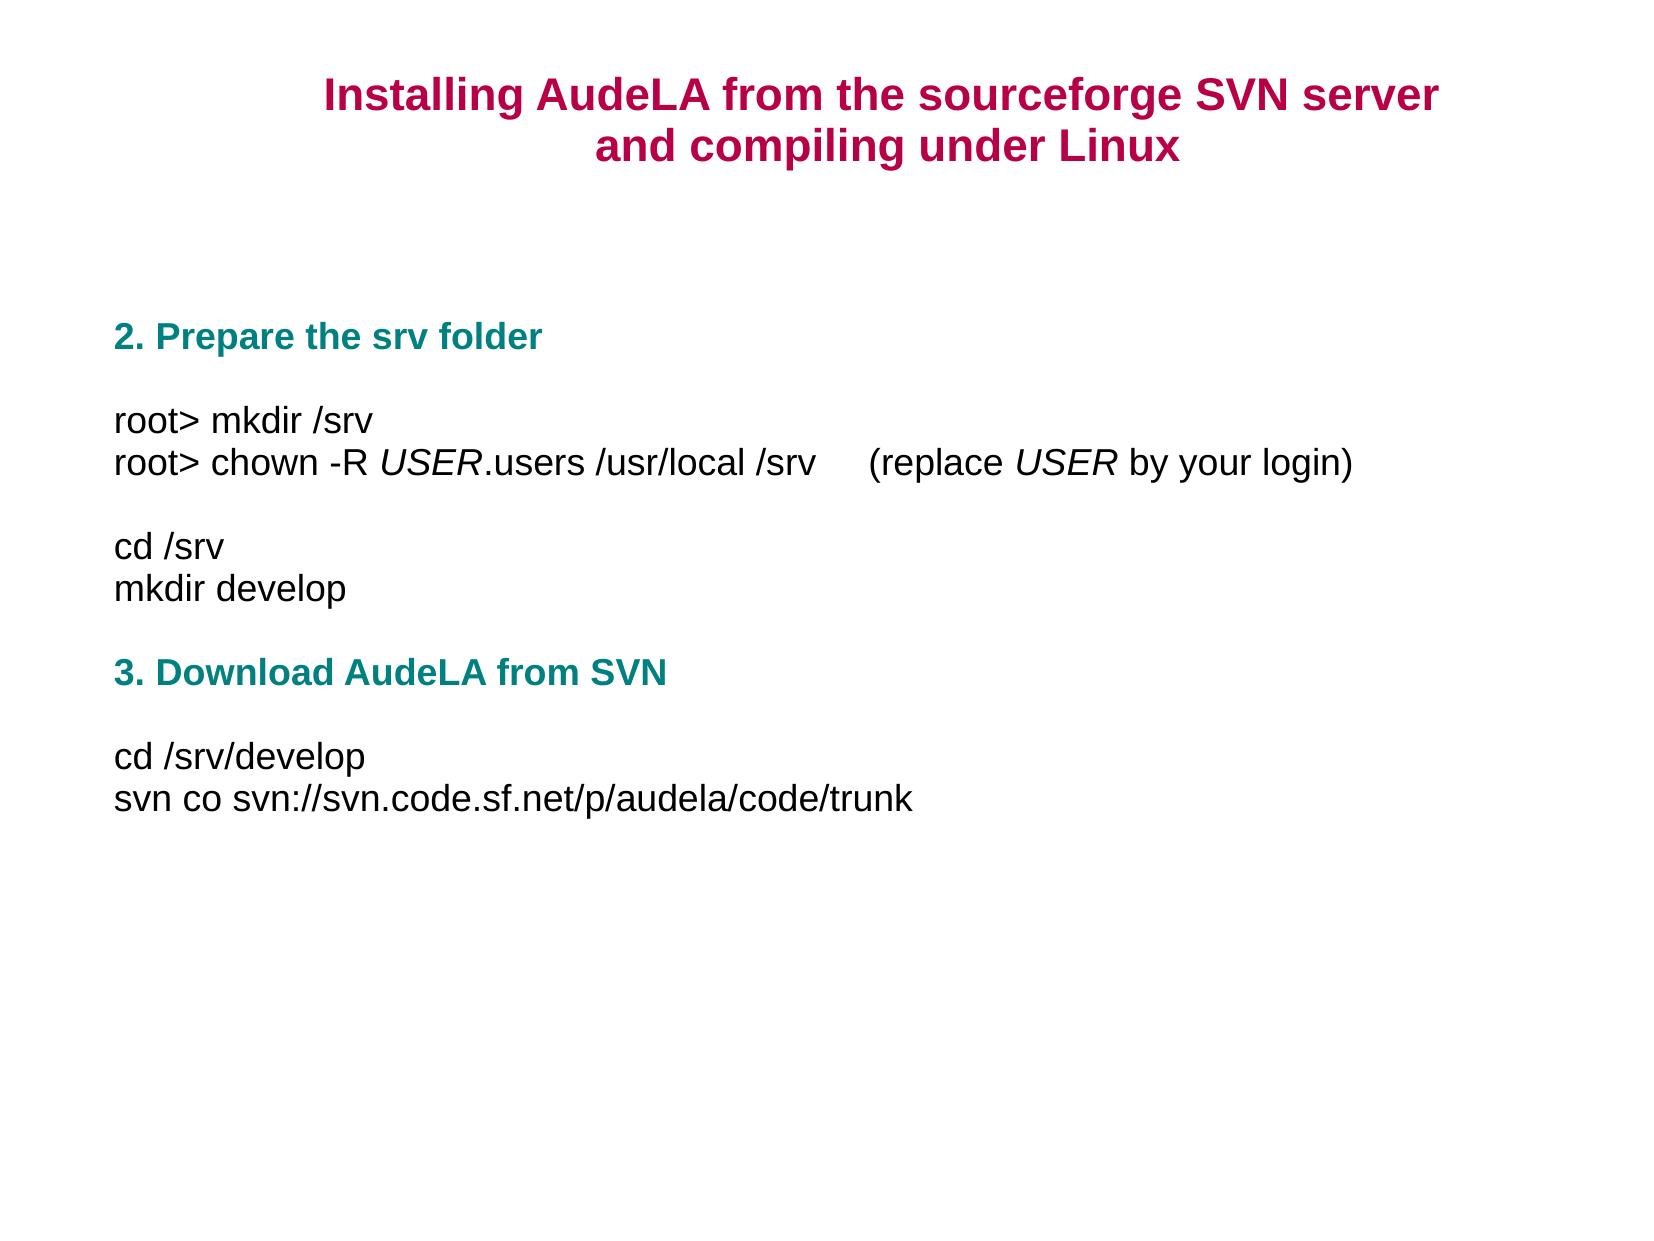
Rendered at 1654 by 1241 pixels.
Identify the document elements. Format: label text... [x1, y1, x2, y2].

text_box Installing AudeLA from the sourceforge SVN server and compiling under Linux [308, 61, 1468, 181]
text_box 2. Prepare the srv folder root> mkdir /srv root> chown -R USER.users /usr/local /srv (replace USER by your login) cd /srv mkdir develop 3. Download AudeLA from SVN cd /srv/develop svn co svn://svn.code.sf.net/p/audela/code/trunk [99, 224, 1489, 831]
